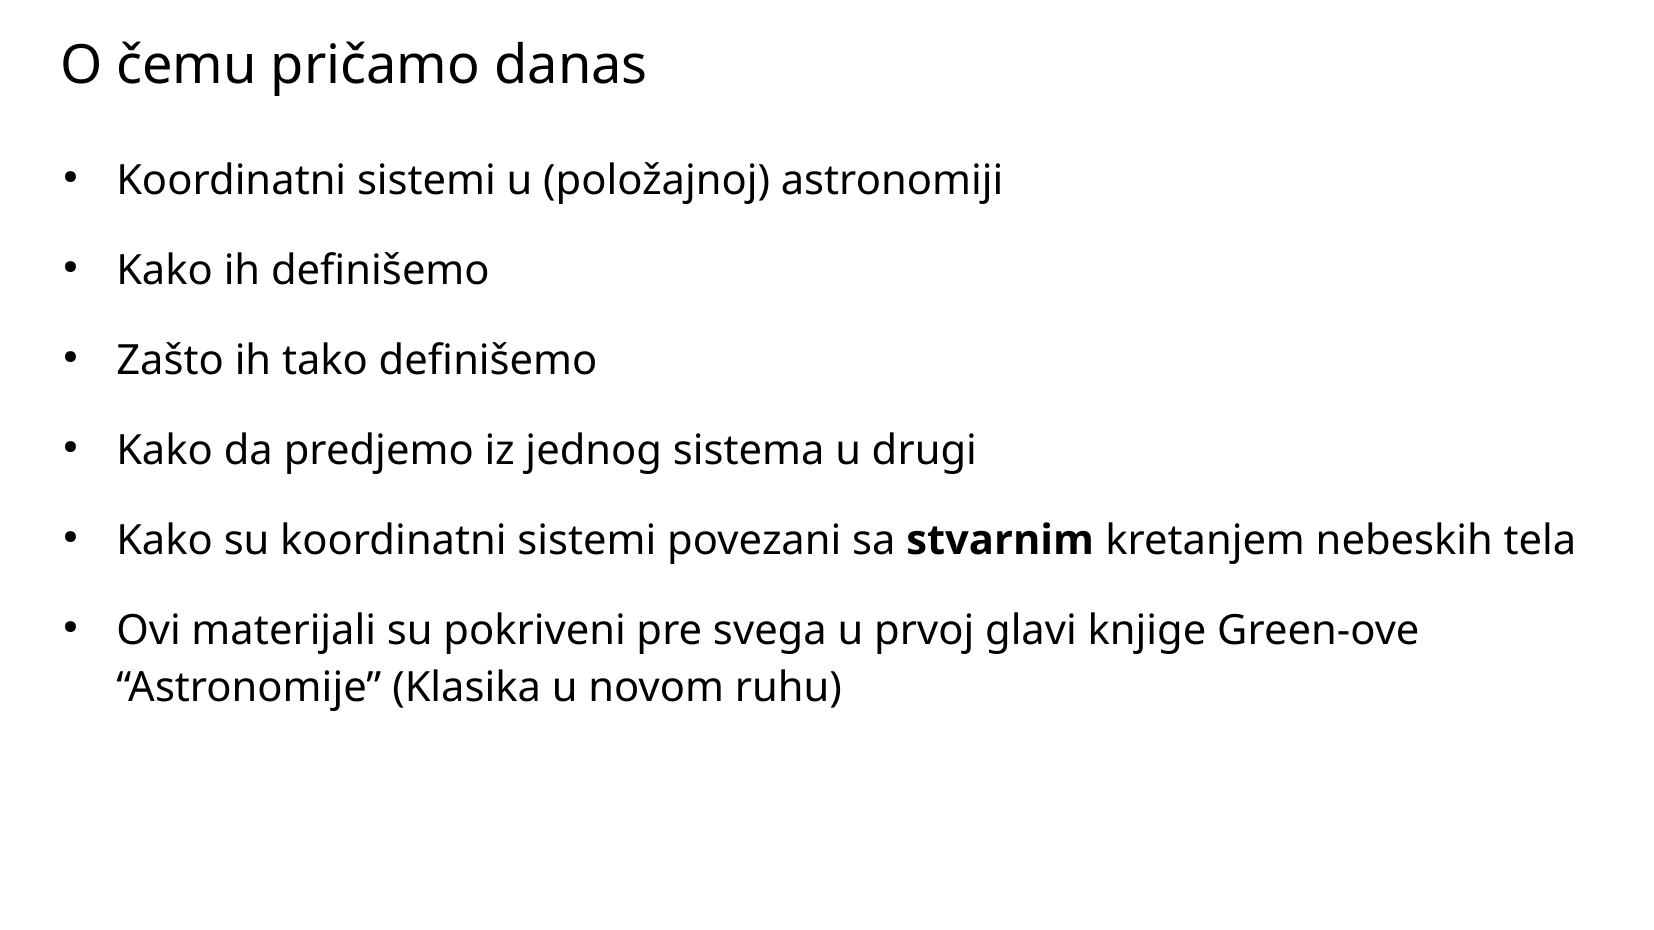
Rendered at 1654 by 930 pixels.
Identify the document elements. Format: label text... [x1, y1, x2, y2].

title O čemu pričamo danas [59, 13, 1648, 113]
list Koordinatni sistemi u (položajnoj) astronomiji Kako ih definišemo Zašto ih tako definišemo Kako da predjemo iz jednog sistema u drugi Kako su koordinatni sistemi povezani sa stvarnim kretanjem nebeskih tela Ovi materijali su pokriveni pre svega u prvoj glavi knjige Green-ove “Astronomije” (Klasika u novom ruhu) [45, 149, 1635, 880]
